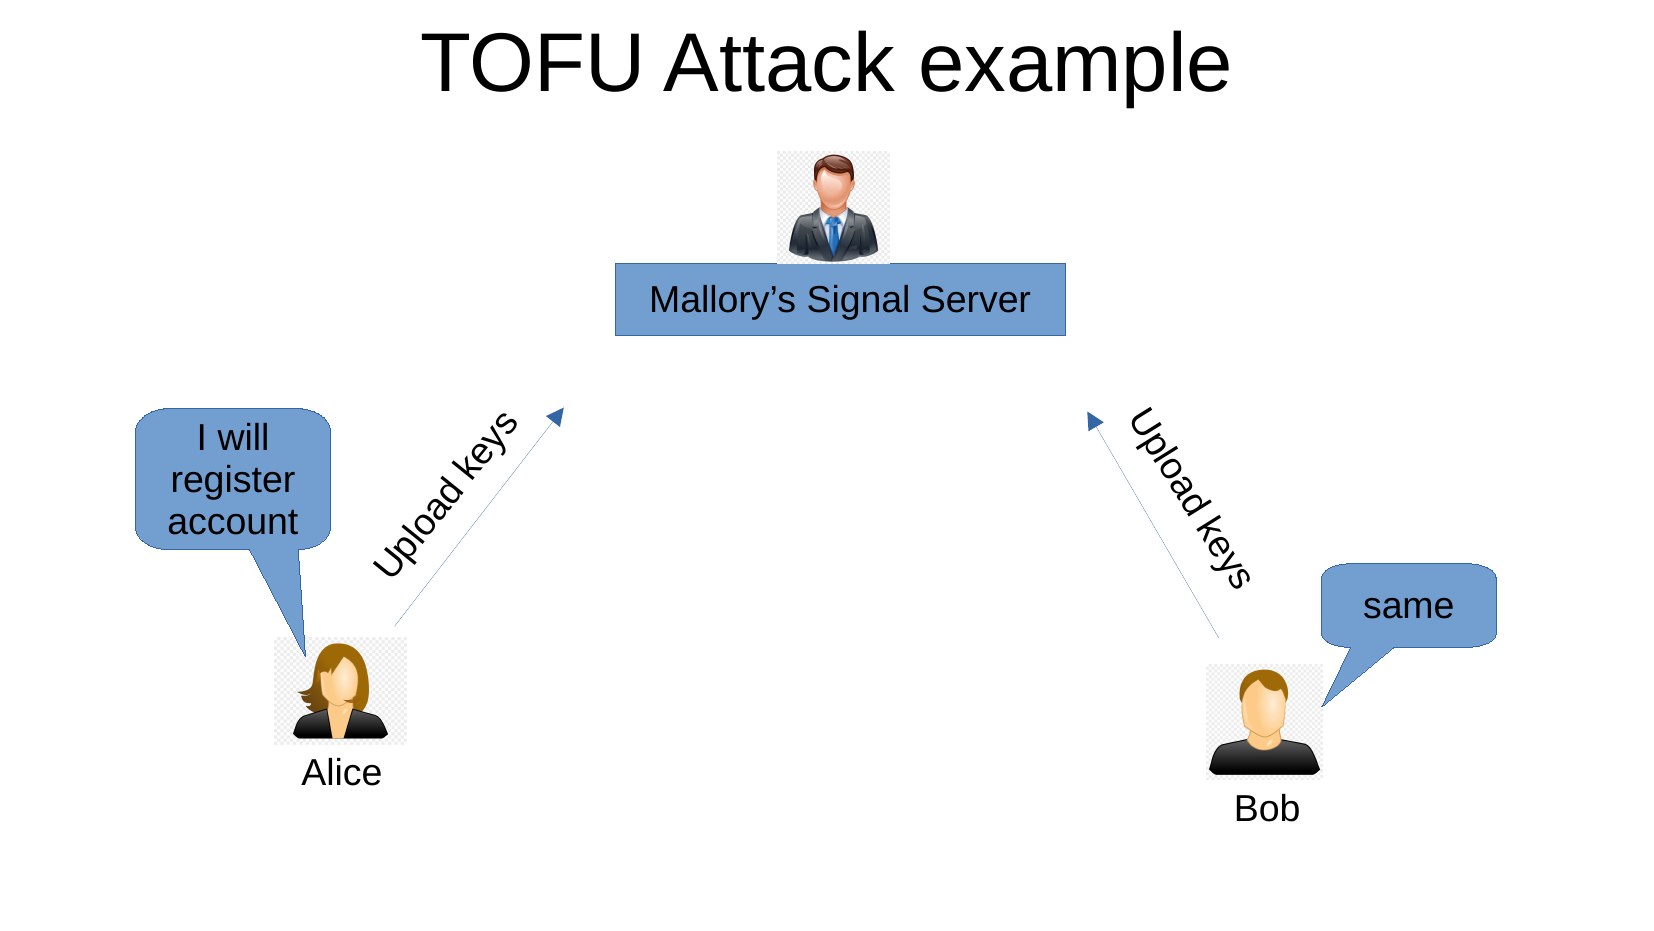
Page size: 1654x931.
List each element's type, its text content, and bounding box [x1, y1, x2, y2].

title TOFU Attack example [82, 8, 1571, 117]
text_box Upload keys [349, 384, 543, 605]
text_box Upload keys [1106, 384, 1280, 615]
text_box I will register account [135, 408, 331, 657]
text_box Mallory’s Signal Server [615, 263, 1066, 336]
picture [1206, 664, 1323, 780]
text_box Alice [286, 744, 398, 802]
picture [274, 637, 407, 745]
picture [777, 151, 890, 264]
text_box same [1321, 563, 1497, 707]
text_box Bob [1219, 779, 1316, 879]
